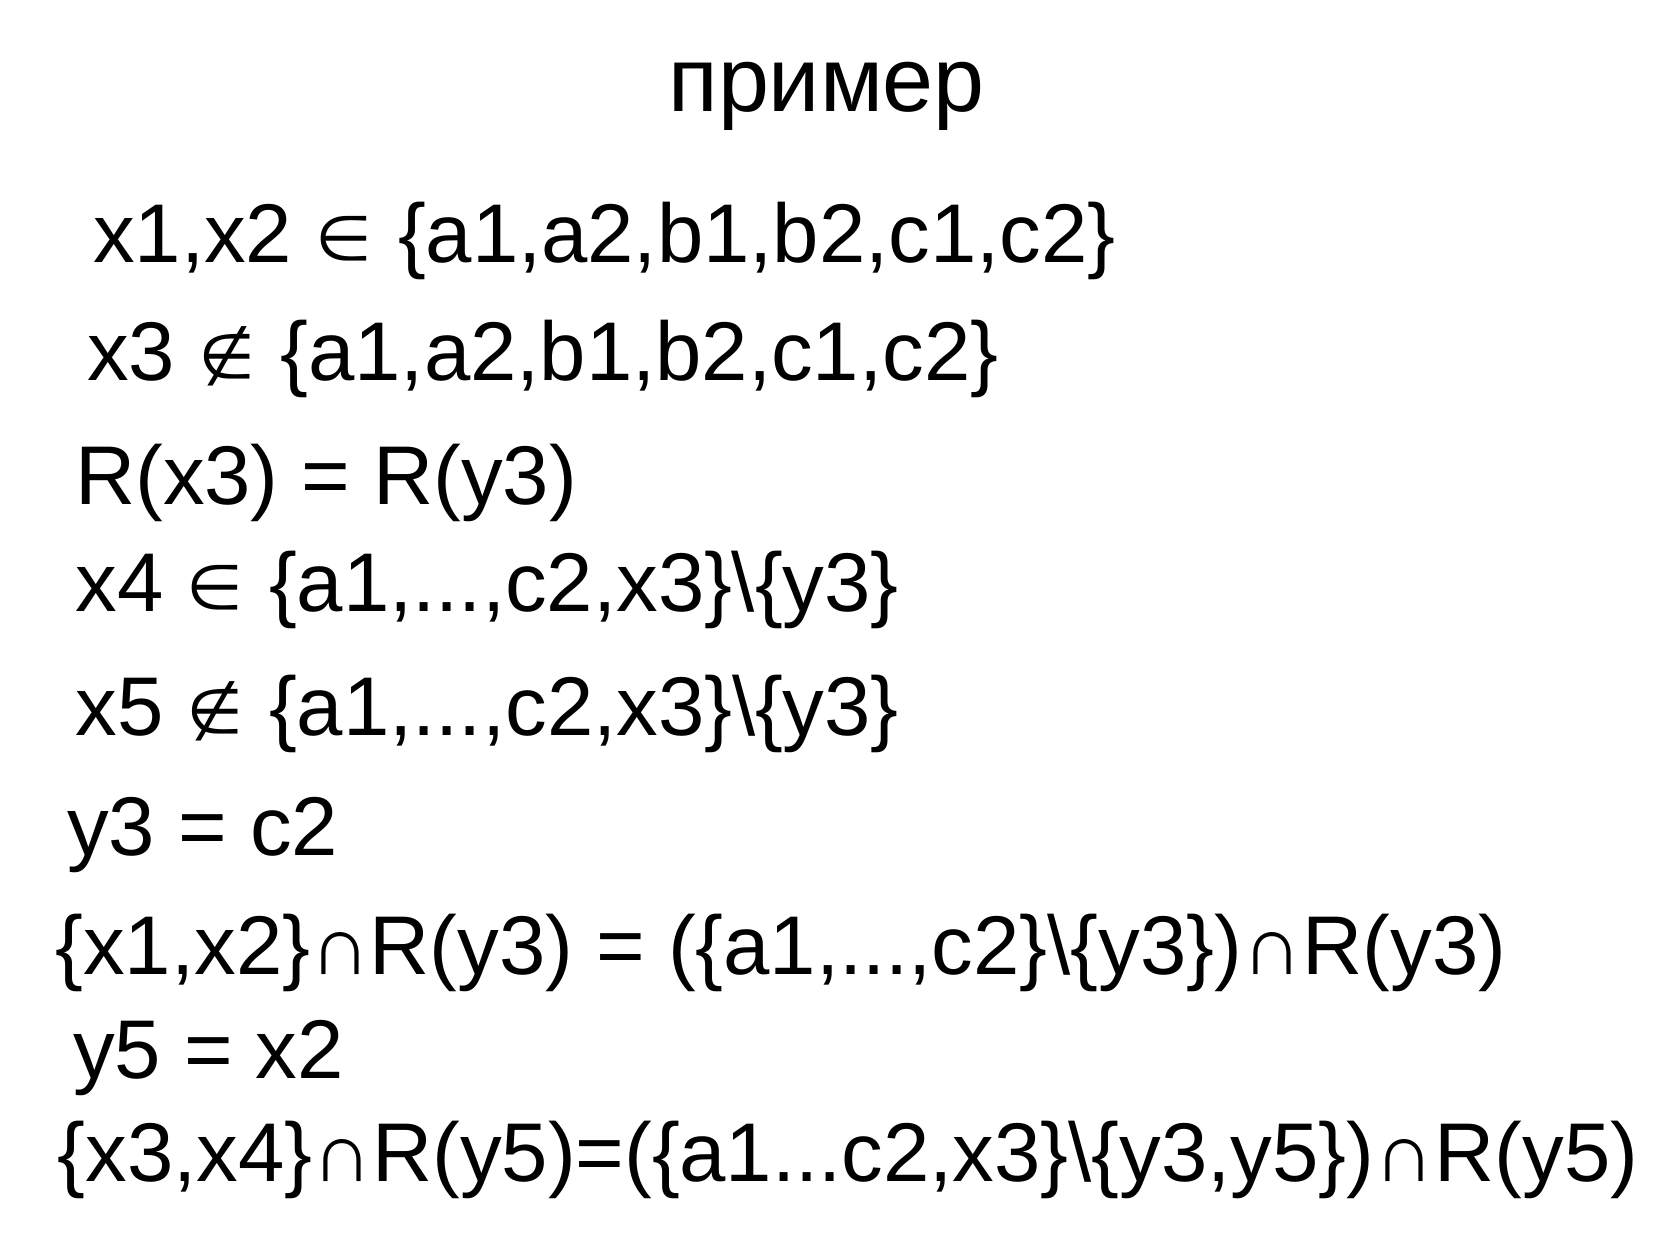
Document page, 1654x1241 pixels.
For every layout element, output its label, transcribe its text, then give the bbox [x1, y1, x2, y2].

text_box y5 = x2 [58, 996, 429, 1105]
text_box y3 = c2 [52, 772, 423, 892]
text_box x5  {a1,...,c2,x3}\{y3} [60, 652, 915, 770]
title пример [82, 5, 1571, 154]
text_box {x3,x4}∩R(y5)=({a1...c2,x3}\{y3,y5})∩R(y5) [43, 1099, 1654, 1207]
text_box R(x3) = R(y3) [60, 422, 593, 528]
text_box x1,x2  {a1,a2,b1,b2,c1,c2} [78, 180, 1131, 297]
text_box {x1,x2}∩R(y3) = ({a1,...,c2}\{y3})∩R(y3) [40, 891, 1612, 1000]
text_box x4  {a1,...,c2,x3}\{y3} [60, 528, 915, 646]
text_box x3  {a1,a2,b1,b2,c1,c2} [72, 298, 1014, 415]
